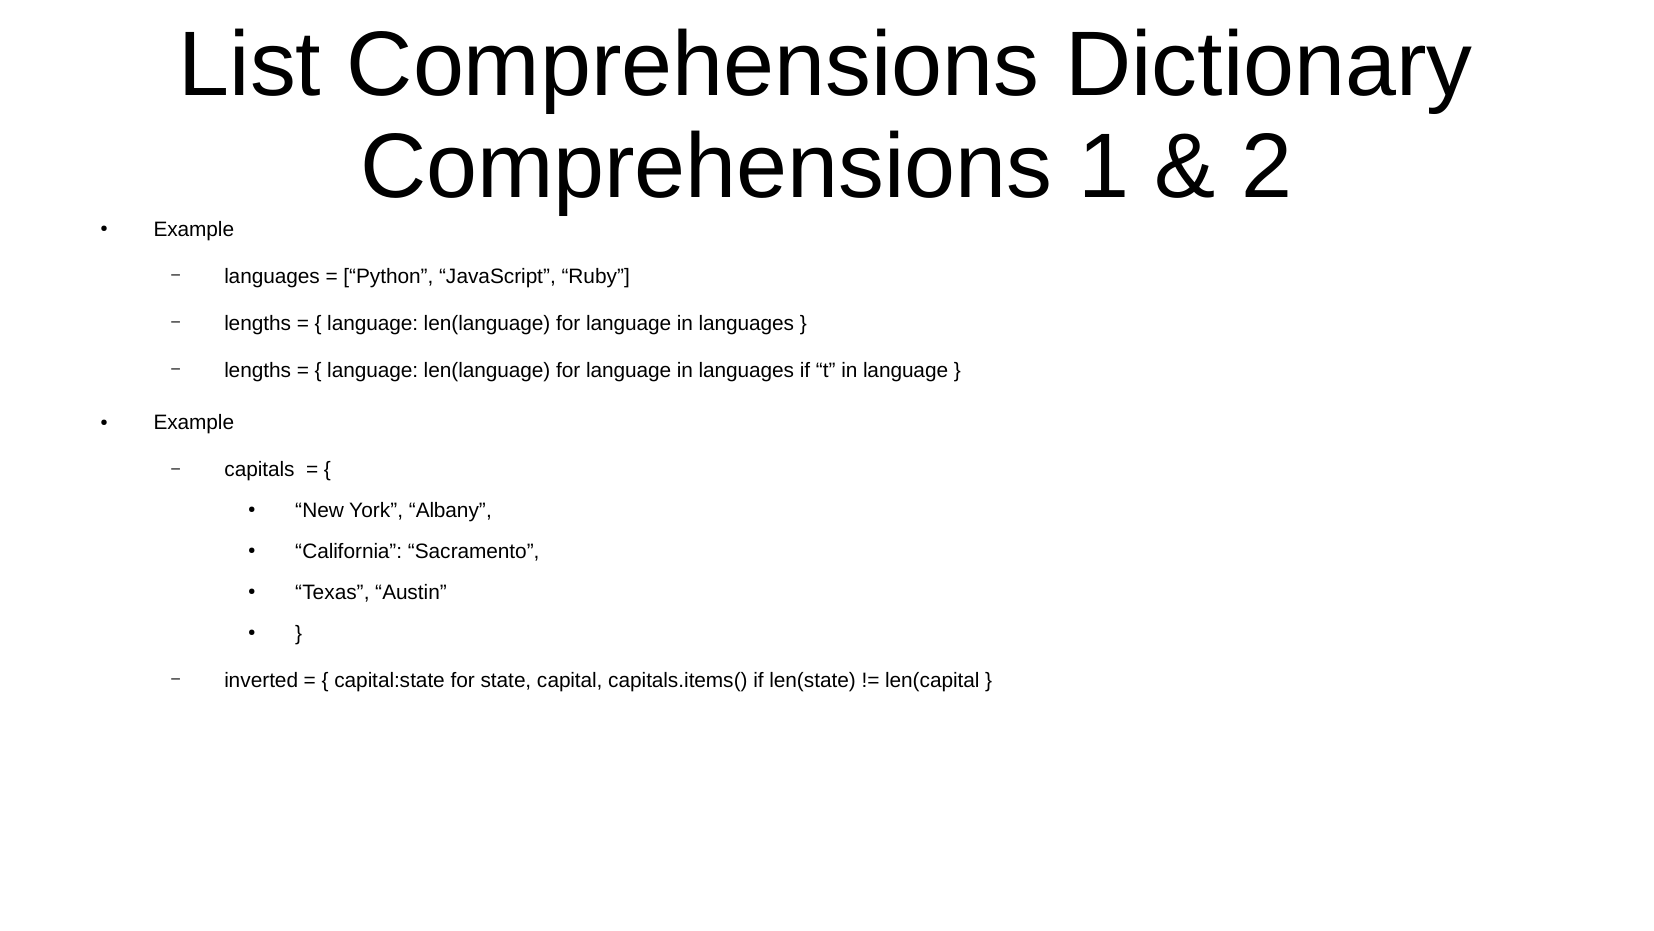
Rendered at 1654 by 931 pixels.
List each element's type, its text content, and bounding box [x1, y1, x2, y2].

list Example languages = [“Python”, “JavaScript”, “Ruby”] lengths = { language: len(language) for language in languages } lengths = { language: len(language) for language in languages if “t” in language } Example capitals = { “New York”, “Albany”, “California”: “Sacramento”, “Texas”, “Austin” } inverted = { capital:state for state, capital, capitals.items() if len(state) != len(capital } [82, 217, 1606, 886]
title List Comprehensions Dictionary Comprehensions 1 & 2 [82, 12, 1571, 217]
